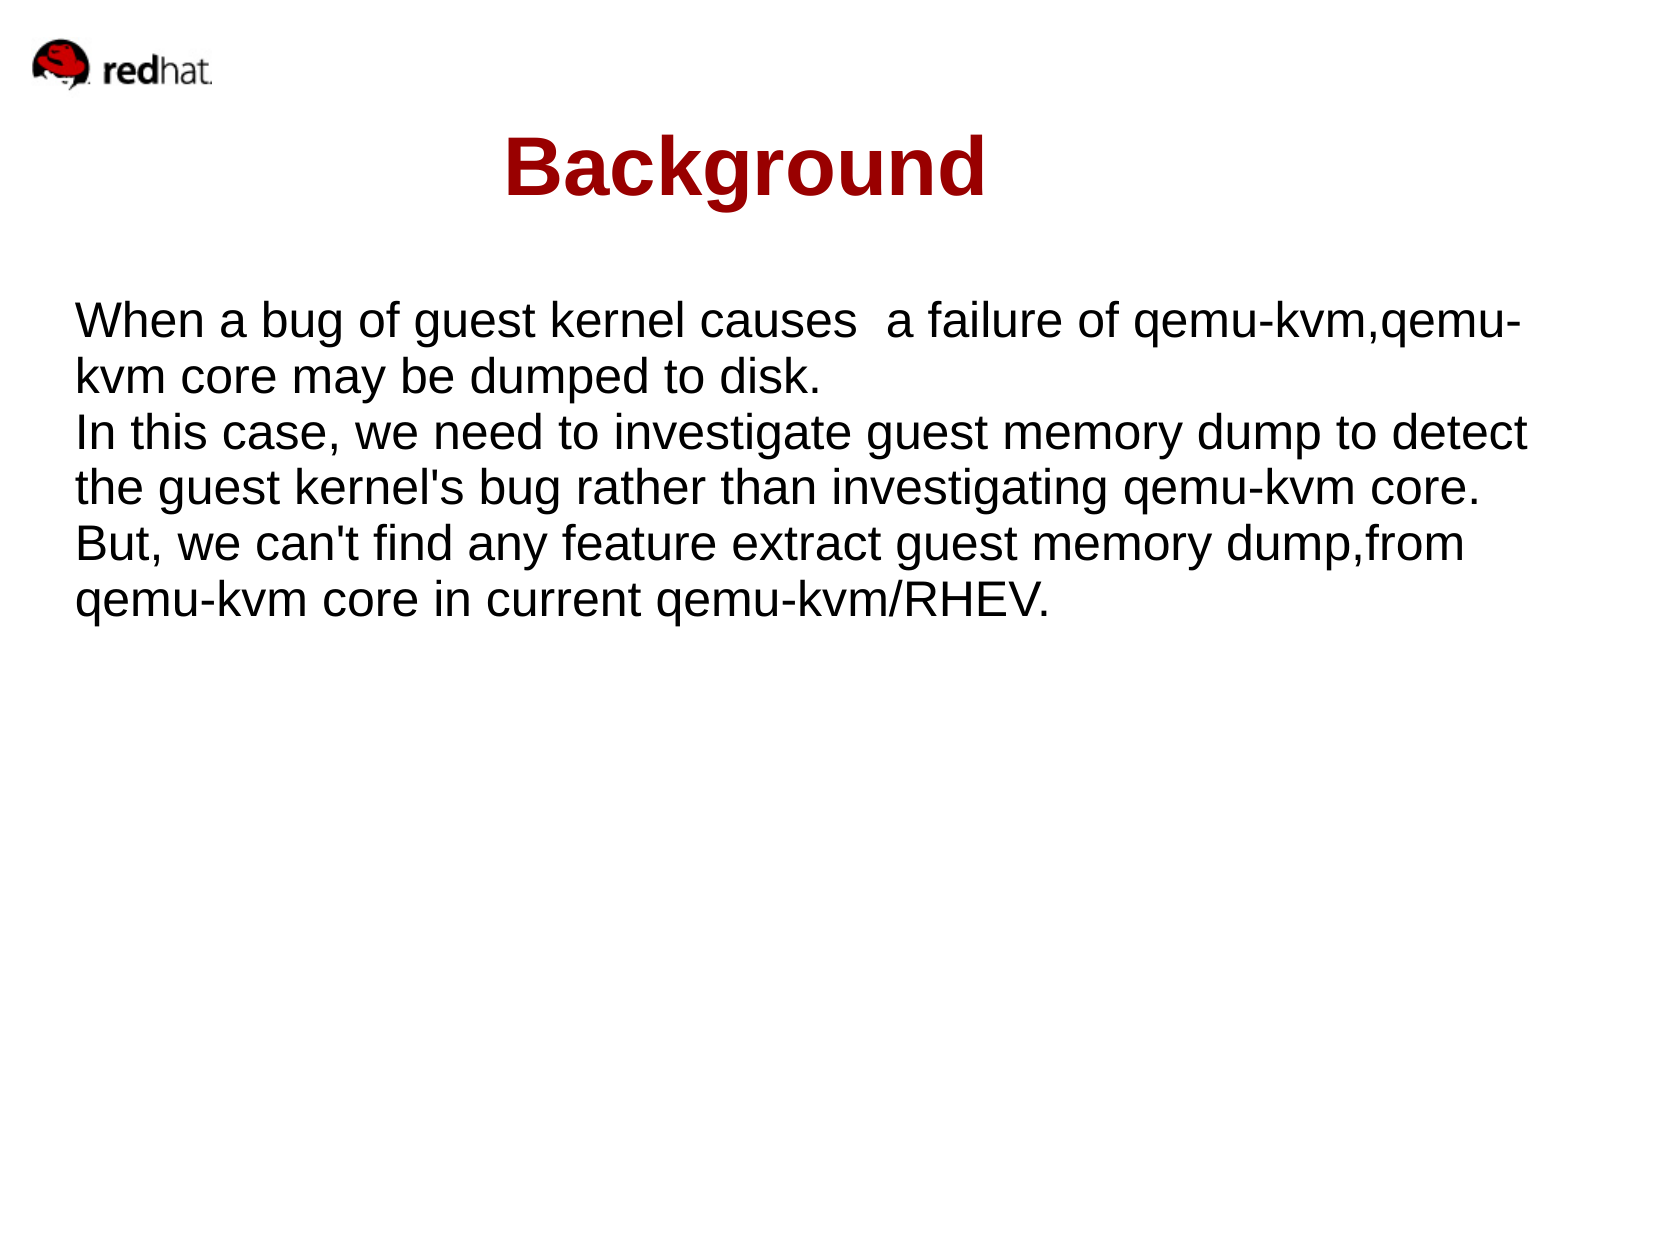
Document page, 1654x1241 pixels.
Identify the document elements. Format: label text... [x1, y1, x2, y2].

picture [31, 37, 212, 98]
text_box Background [150, 112, 1313, 226]
text_box When a bug of guest kernel causes a failure of qemu-kvm,qemu-kvm core may be dumped to disk. In this case, we need to investigate guest memory dump to detect the guest kernel's bug rather than investigating qemu-kvm core. But, we can't find any feature extract guest memory dump,from qemu-kvm core in current qemu-kvm/RHEV. [60, 285, 1561, 1057]
